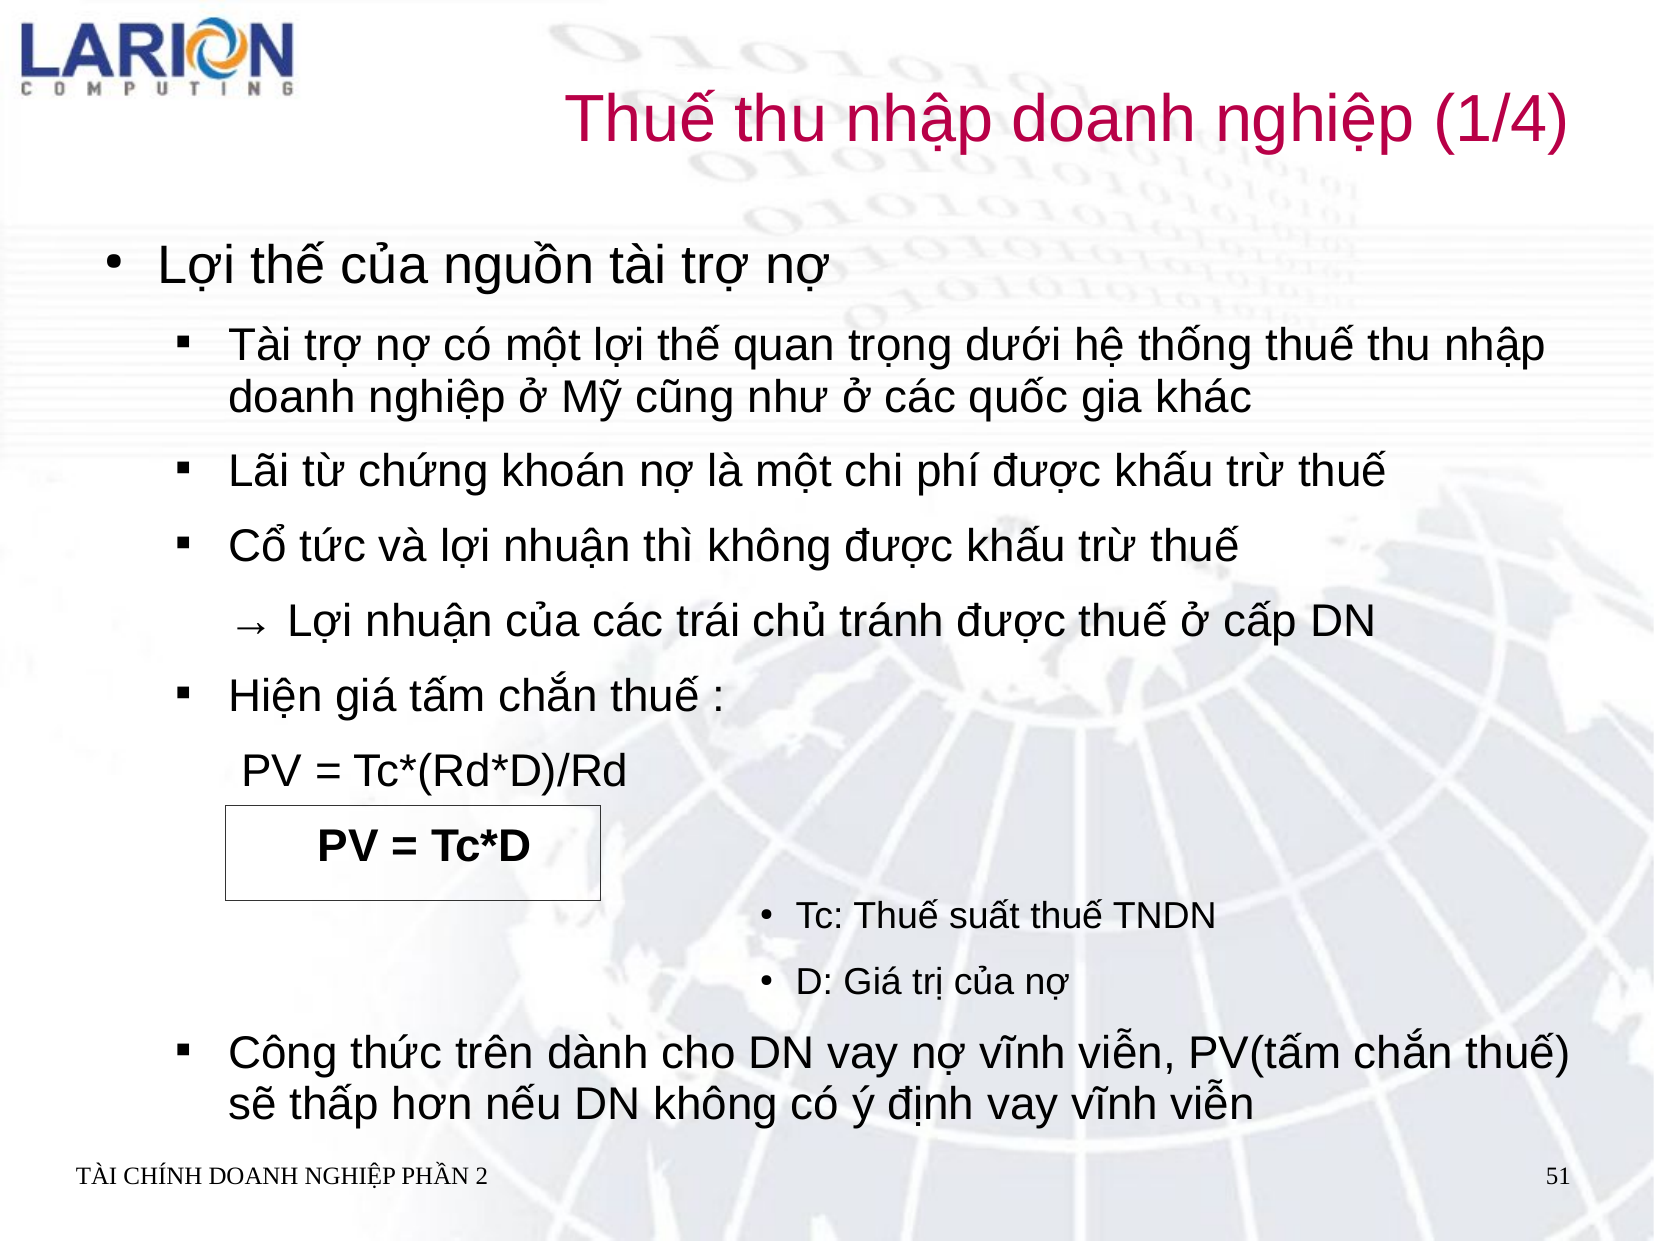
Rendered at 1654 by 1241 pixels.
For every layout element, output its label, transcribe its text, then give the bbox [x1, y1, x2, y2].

title Thuế thu nhập doanh nghiệp (1/4) [300, 49, 1571, 188]
picture [0, 0, 1654, 1241]
list Lợi thế của nguồn tài trợ nợ Tài trợ nợ có một lợi thế quan trọng dưới hệ thống thuế thu nhập doanh nghiệp ở Mỹ cũng như ở các quốc gia khác Lãi từ chứng khoán nợ là một chi phí được khấu trừ thuế Cổ tức và lợi nhuận thì không được khấu trừ thuế → Lợi nhuận của các trái chủ tránh được thuế ở cấp DN Hiện giá tấm chắn thuế : PV = Tc*(Rd*D)/Rd PV = Tc*D Tc: Thuế suất thuế TNDN D: Giá trị của nợ Công thức trên dành cho DN vay nợ vĩnh viễn, PV(tấm chắn thuế) sẽ thấp hơn nếu DN không có ý định vay vĩnh viễn [86, 234, 1576, 1194]
